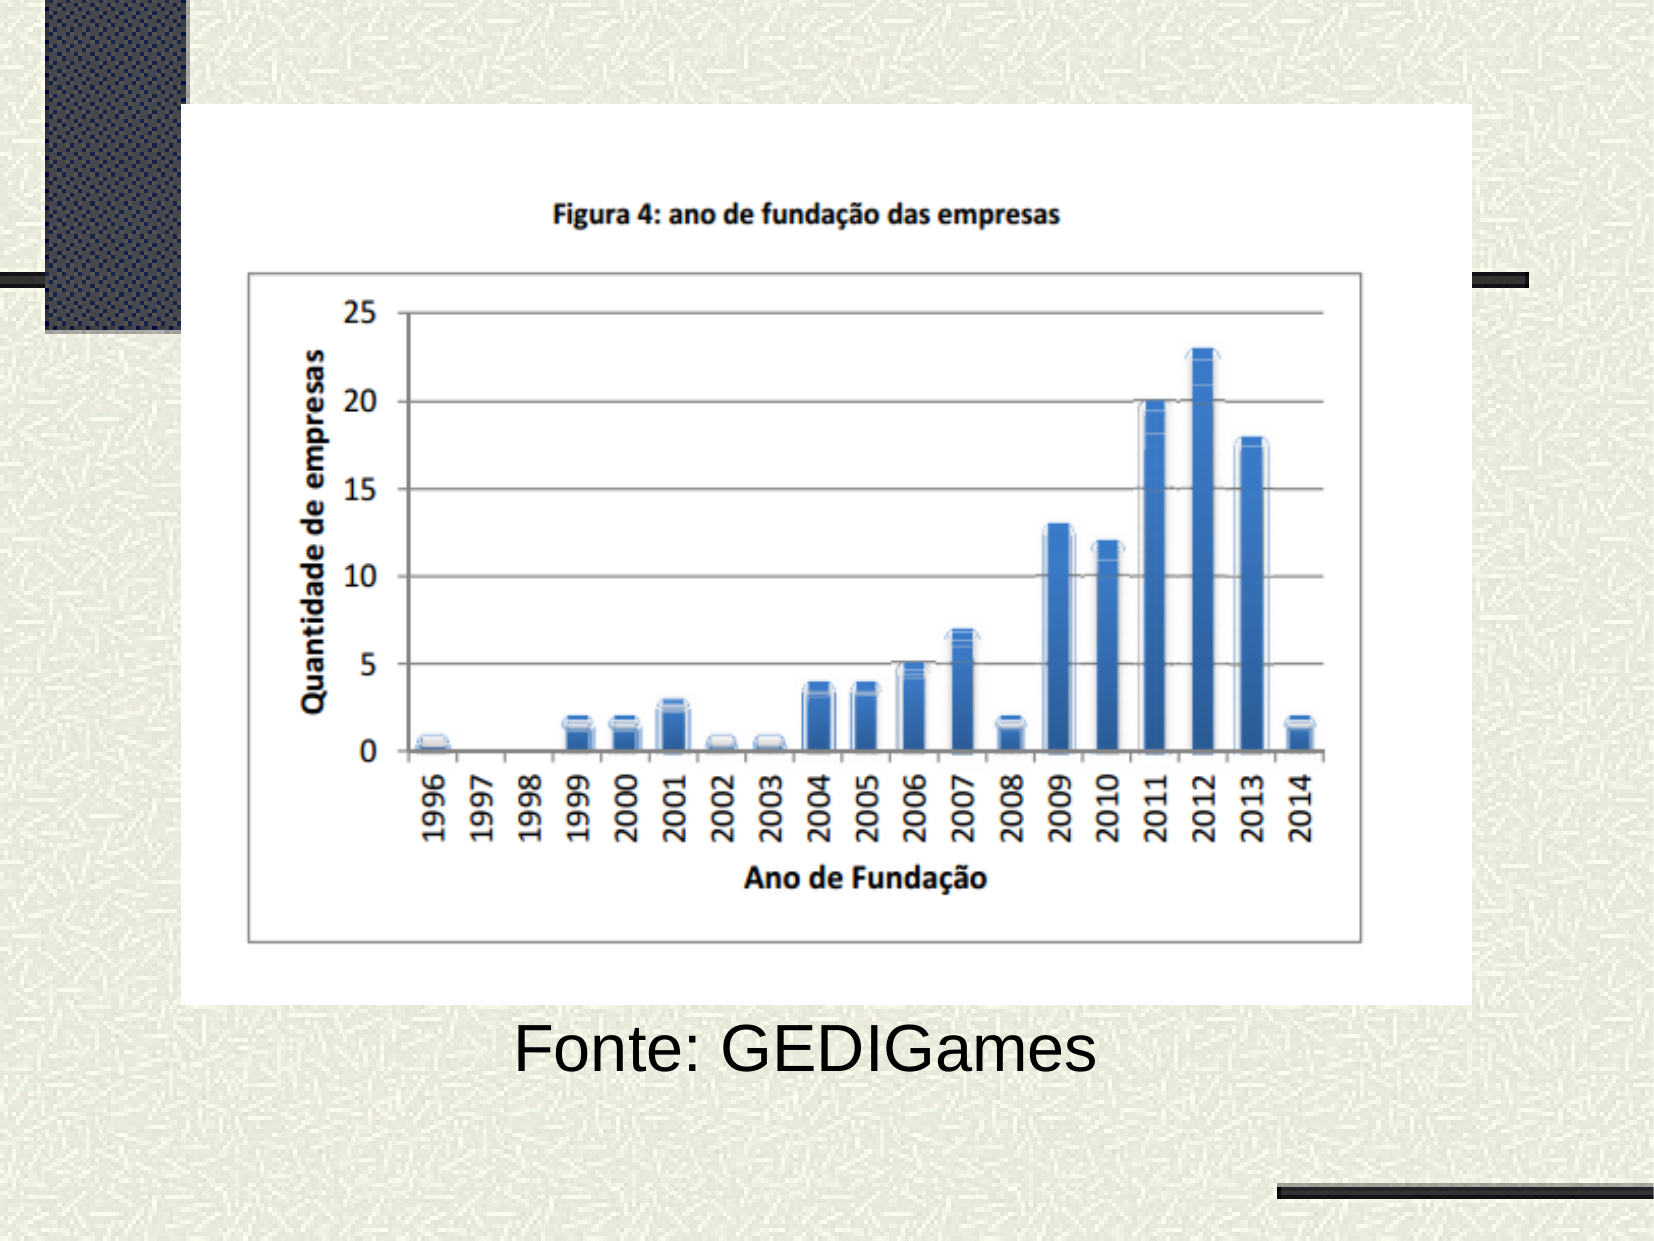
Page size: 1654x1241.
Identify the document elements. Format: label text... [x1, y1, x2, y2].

picture [0, 0, 1654, 1241]
title Fonte: GEDIGames [112, 945, 1501, 1153]
